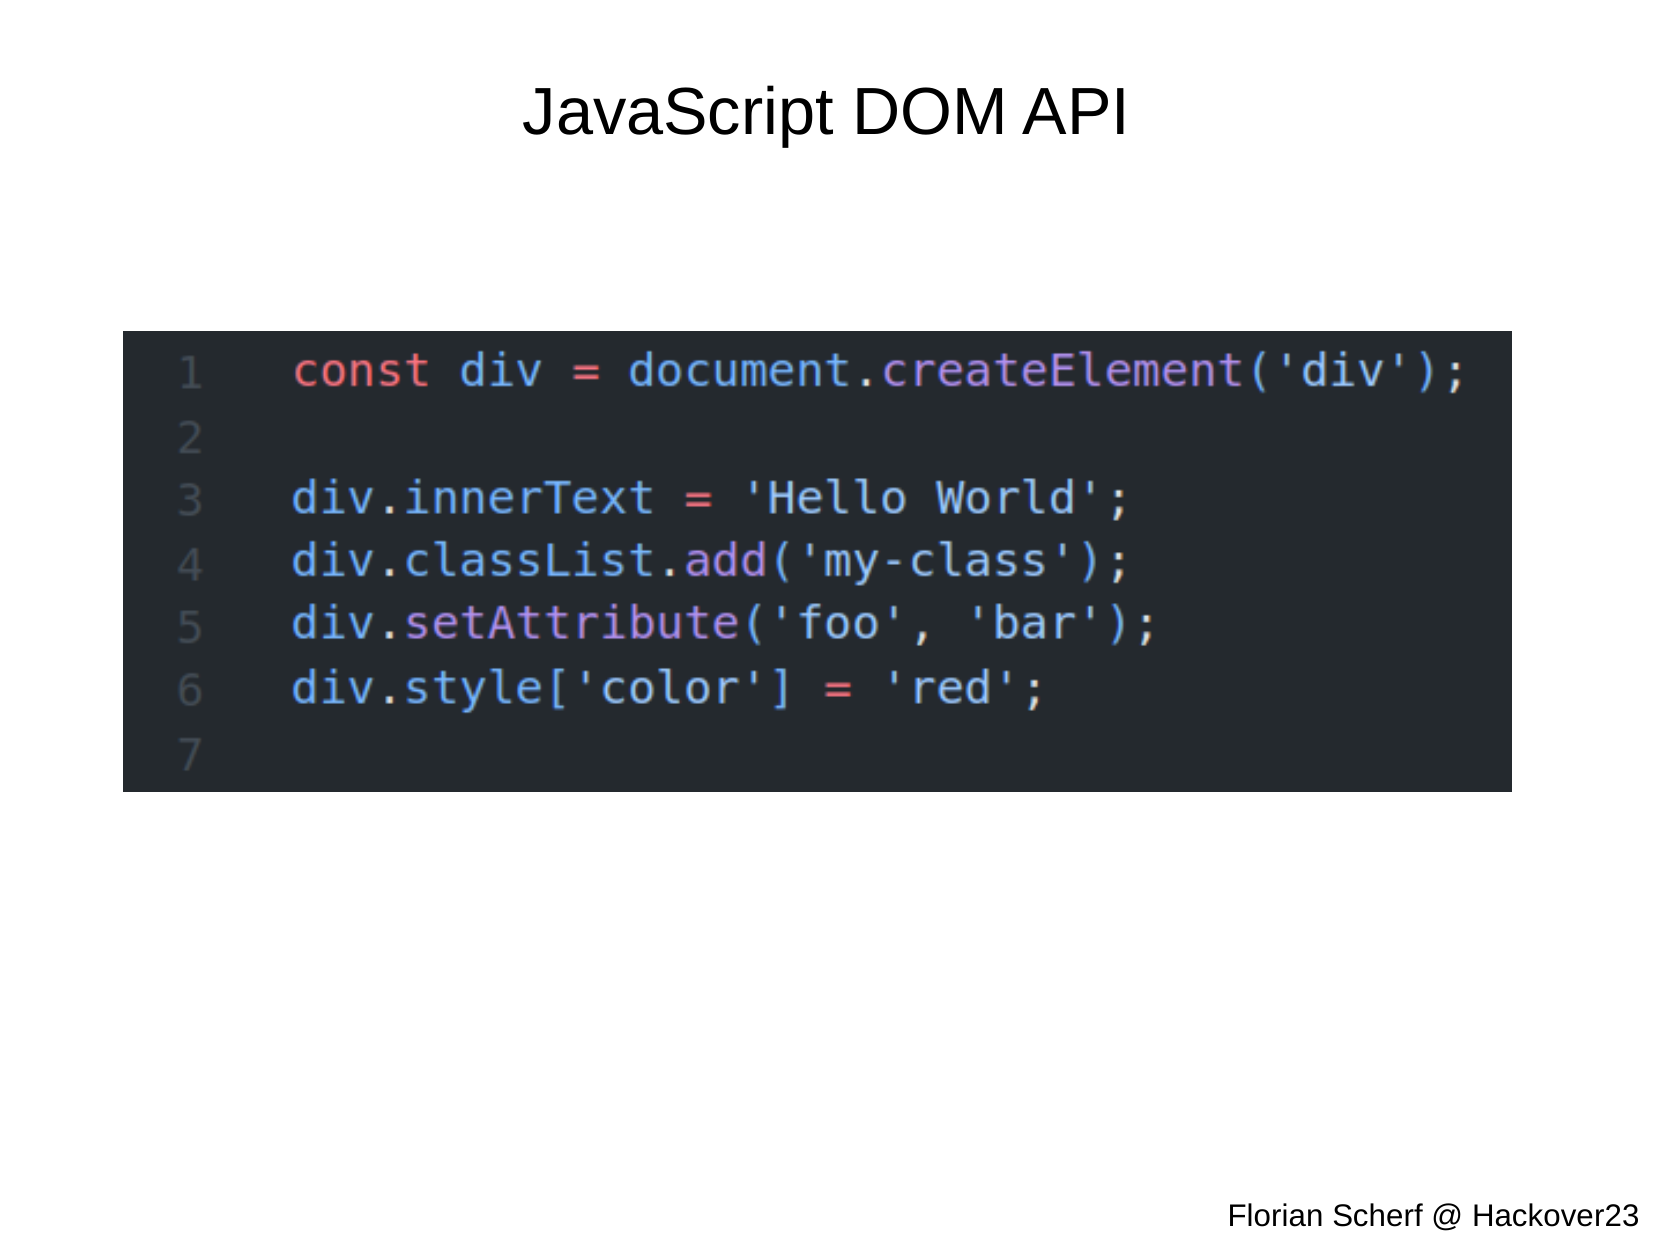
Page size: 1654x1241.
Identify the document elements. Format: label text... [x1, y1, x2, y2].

picture [123, 331, 1512, 792]
title JavaScript DOM API [82, 8, 1571, 216]
list Florian Scherf @ Hackover23 [1156, 1198, 1654, 1241]
